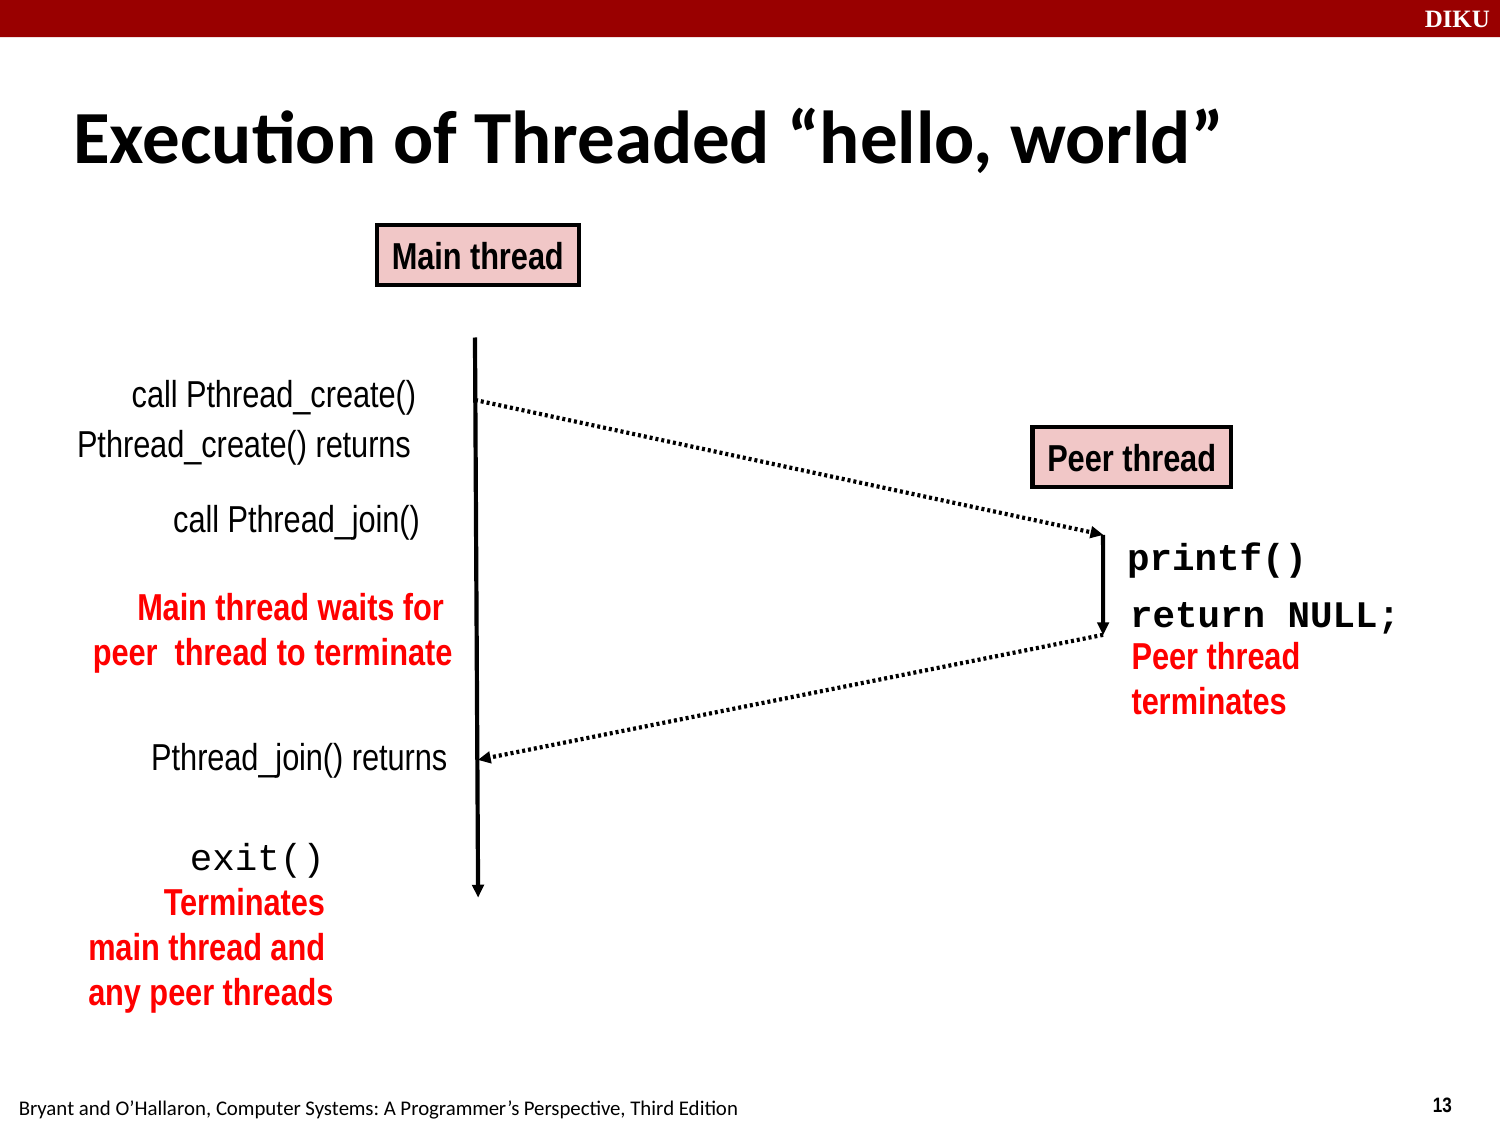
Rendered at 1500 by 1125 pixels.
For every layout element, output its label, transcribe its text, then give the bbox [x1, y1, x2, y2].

text_box Pthread_create() returns [62, 412, 424, 473]
text_box printf() [1112, 525, 1322, 585]
text_box Peer thread [1032, 427, 1231, 487]
text_box Peer thread terminates [1116, 624, 1316, 730]
text_box Main thread [377, 224, 579, 285]
text_box call Pthread_join() [158, 487, 435, 548]
text_box Execution of Threaded “hello, world” [58, 71, 1304, 197]
text_box Pthread_join() returns [49, 725, 463, 785]
text_box Main thread waits for peer thread to terminate [78, 575, 467, 680]
text_box call Pthread_create() [116, 362, 430, 423]
text_box return NULL; [1115, 582, 1415, 643]
text_box exit() Terminates main thread and any peer threads [73, 825, 349, 1020]
